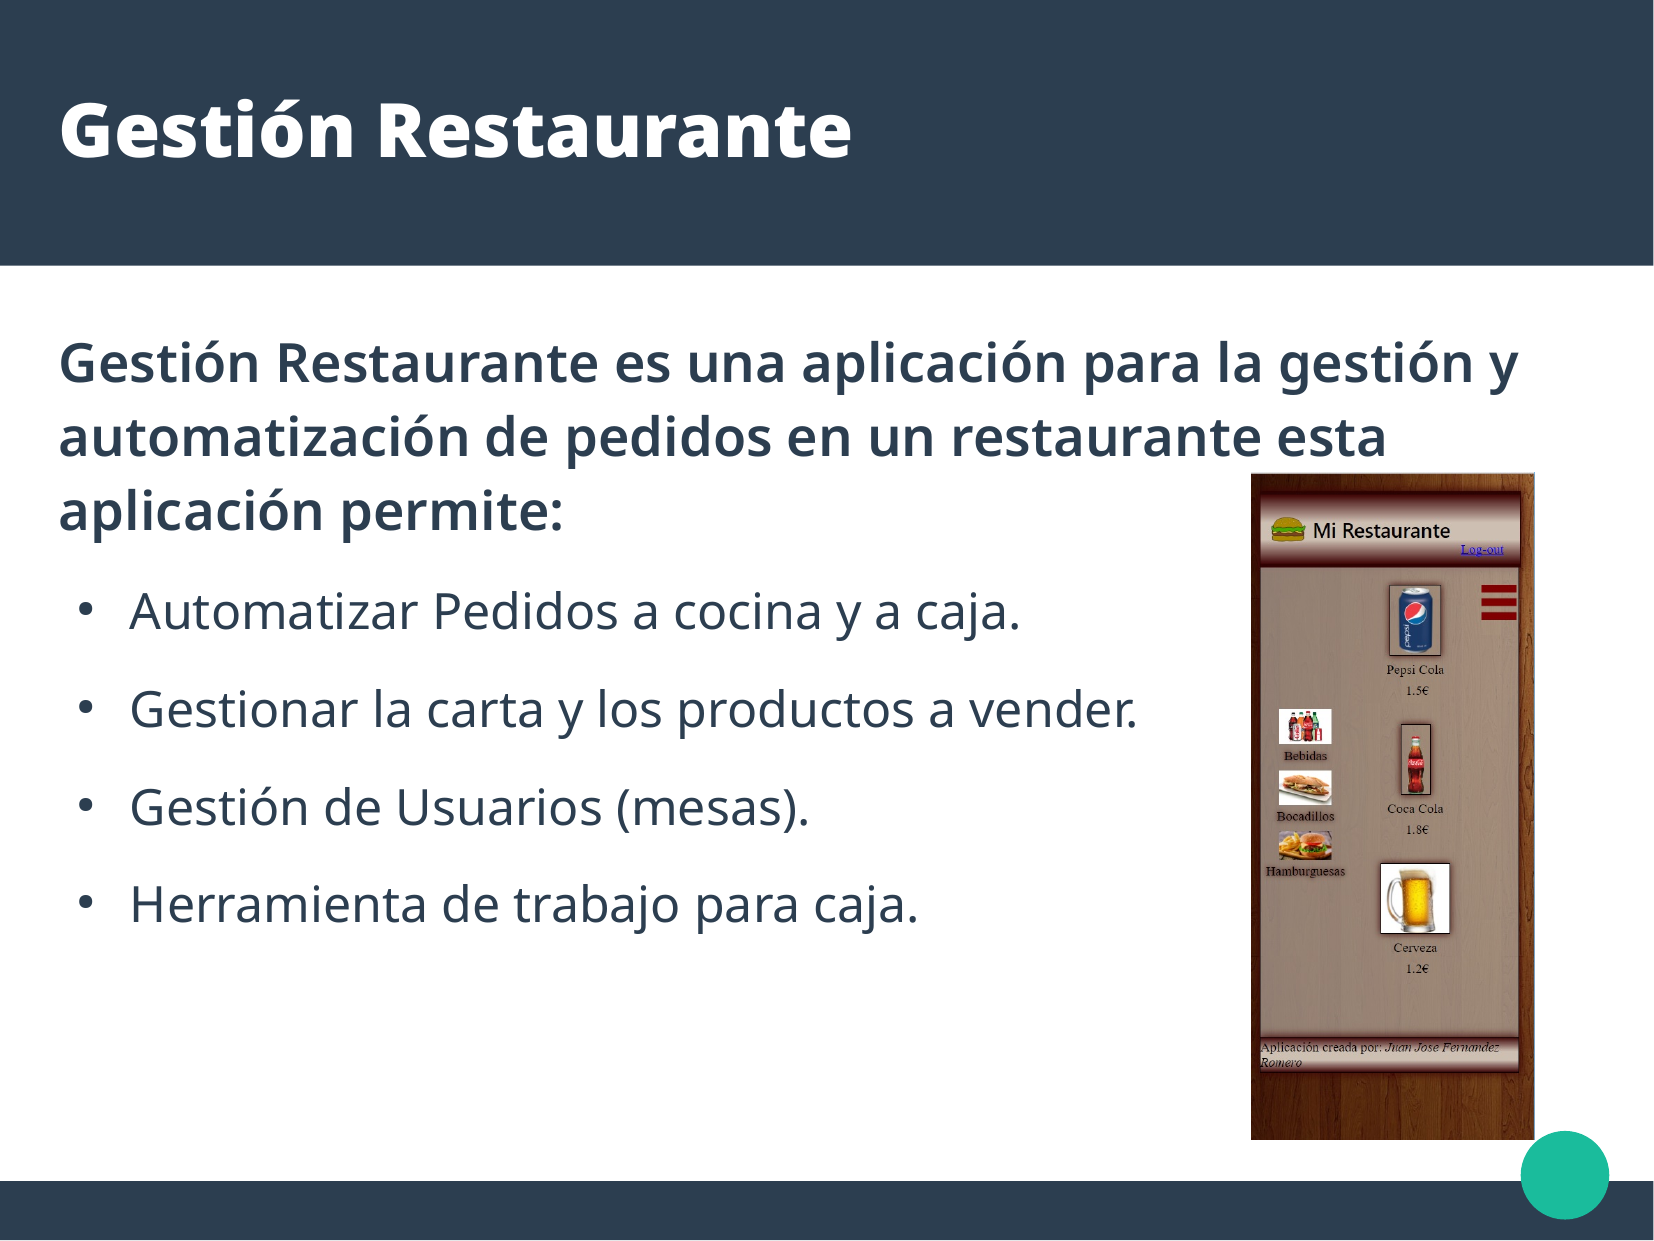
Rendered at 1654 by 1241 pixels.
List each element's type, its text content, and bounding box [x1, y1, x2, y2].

title Gestión Restaurante [59, 49, 1595, 207]
list Gestión Restaurante es una aplicación para la gestión y automatización de pedidos en un restaurante esta aplicación permite: Automatizar Pedidos a cocina y a caja. Gestionar la carta y los productos a vender. Gestión de Usuarios (mesas). Herramienta de trabajo para caja. [59, 324, 1595, 1152]
picture [1251, 472, 1535, 1140]
